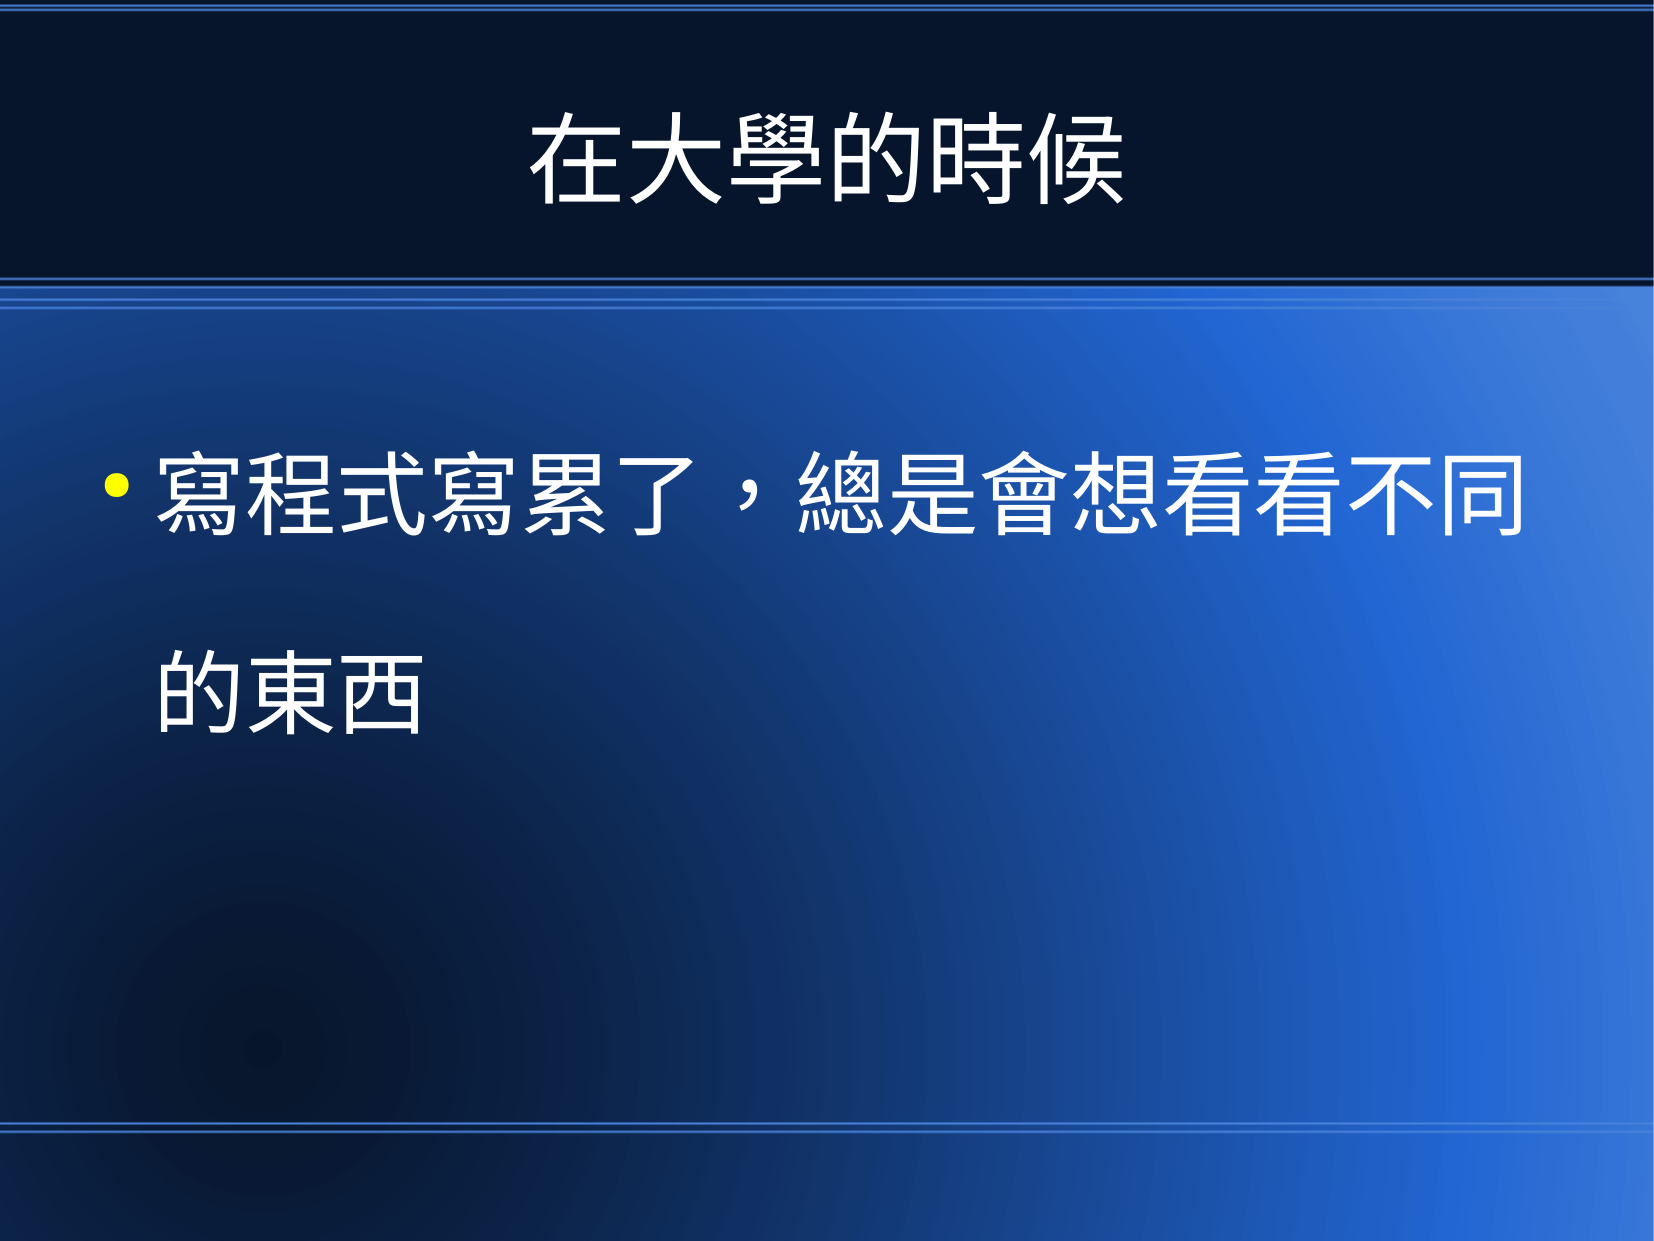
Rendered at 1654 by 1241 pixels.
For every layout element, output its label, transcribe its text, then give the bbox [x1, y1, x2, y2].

picture [0, 0, 1654, 1241]
title 在大學的時候 [82, 49, 1571, 257]
list 寫程式寫累了，總是會想看看不同的東西 [82, 355, 1571, 1241]
